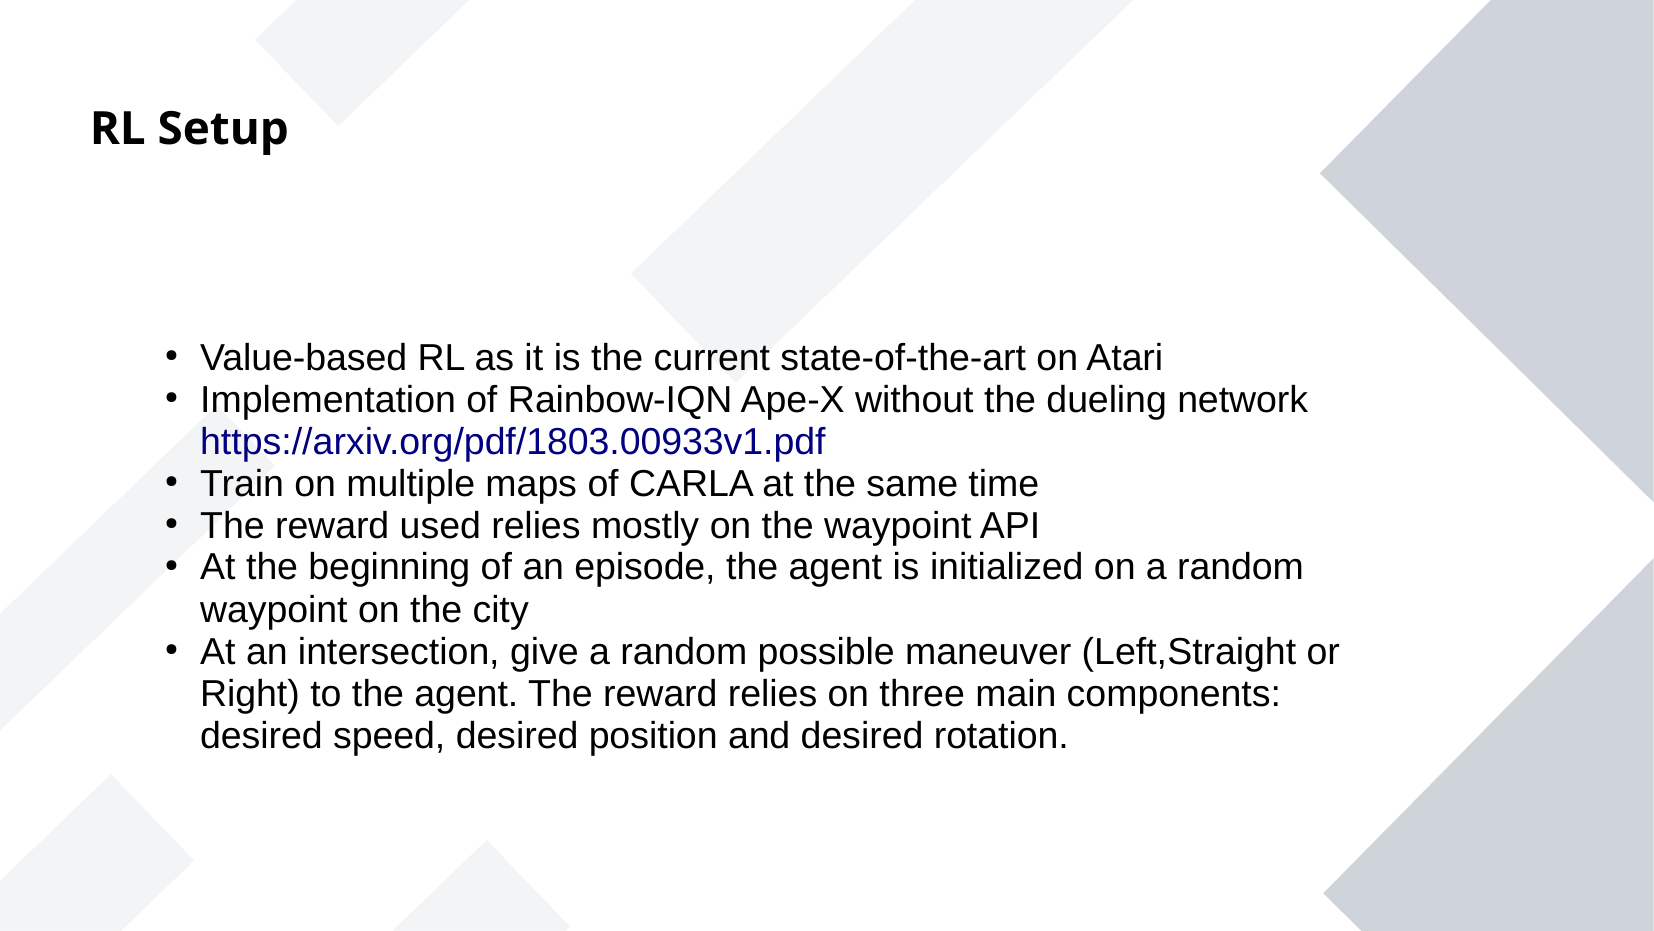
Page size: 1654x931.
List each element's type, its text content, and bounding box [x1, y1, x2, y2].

text_box Value-based RL as it is the current state-of-the-art on Atari Implementation of Rainbow-IQN Ape-X without the dueling network https://arxiv.org/pdf/1803.00933v1.pdf Train on multiple maps of CARLA at the same time The reward used relies mostly on the waypoint API At the beginning of an episode, the agent is initialized on a random waypoint on the city At an intersection, give a random possible maneuver (Left,Straight or Right) to the agent. The reward relies on three main components: desired speed, desired position and desired rotation. [150, 286, 1388, 890]
text_box RL Setup [75, 87, 1418, 263]
